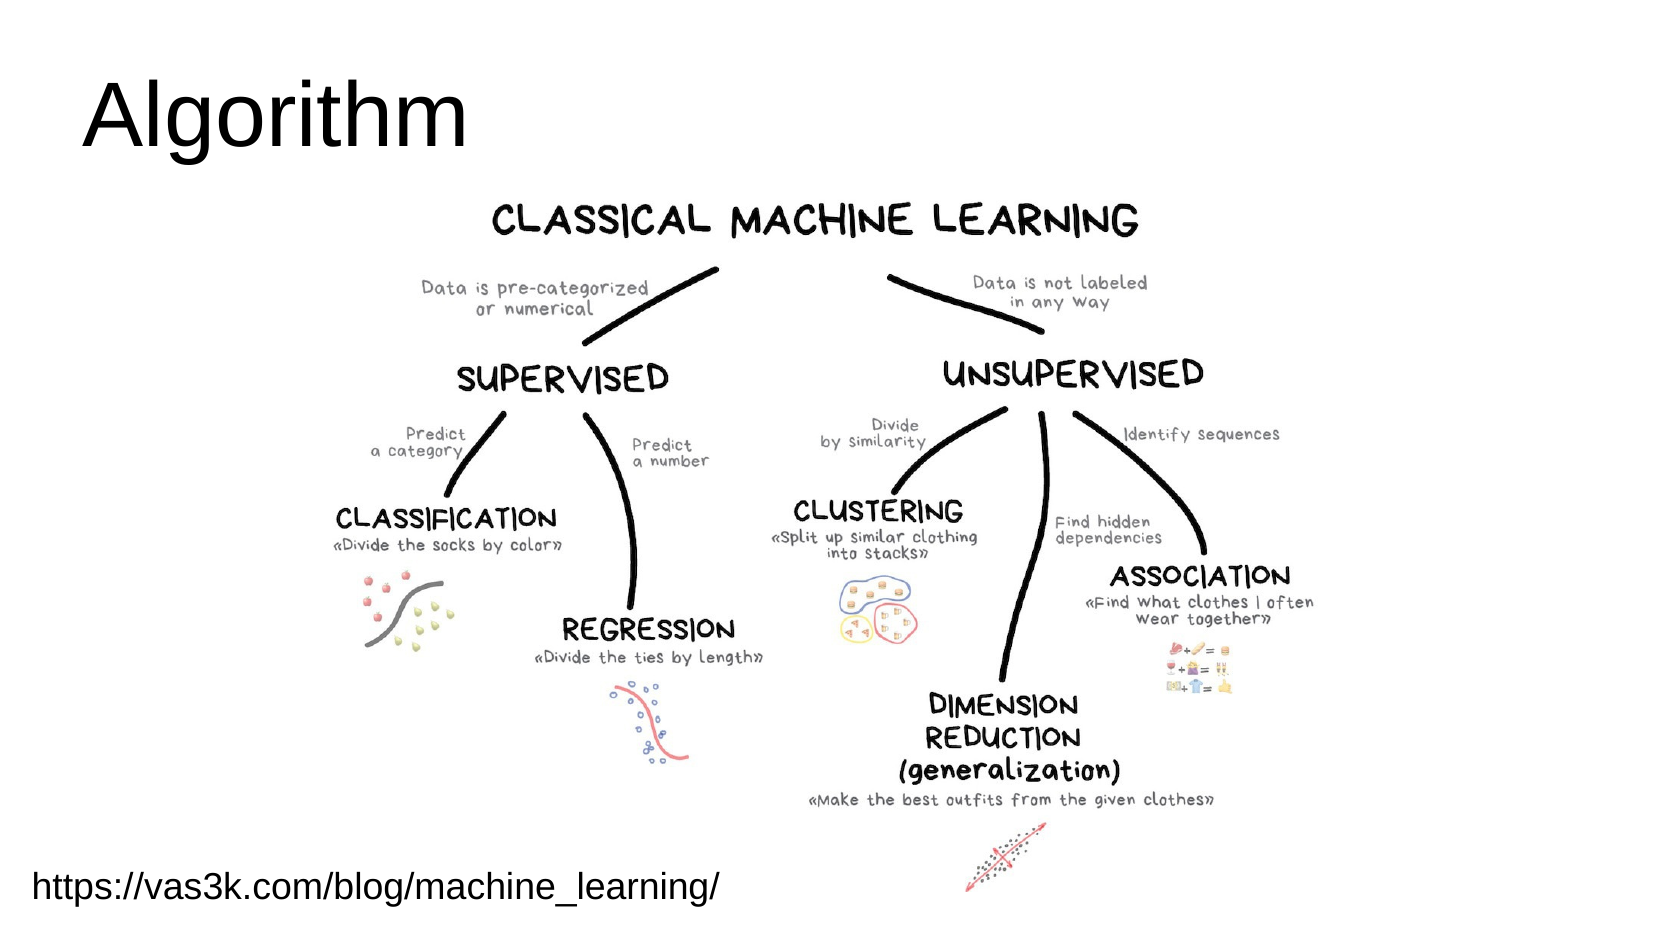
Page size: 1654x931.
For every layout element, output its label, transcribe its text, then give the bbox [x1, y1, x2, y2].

text_box https://vas3k.com/blog/machine_learning/ [16, 858, 736, 916]
title Algorithm [82, 37, 1571, 193]
picture [332, 194, 1321, 892]
